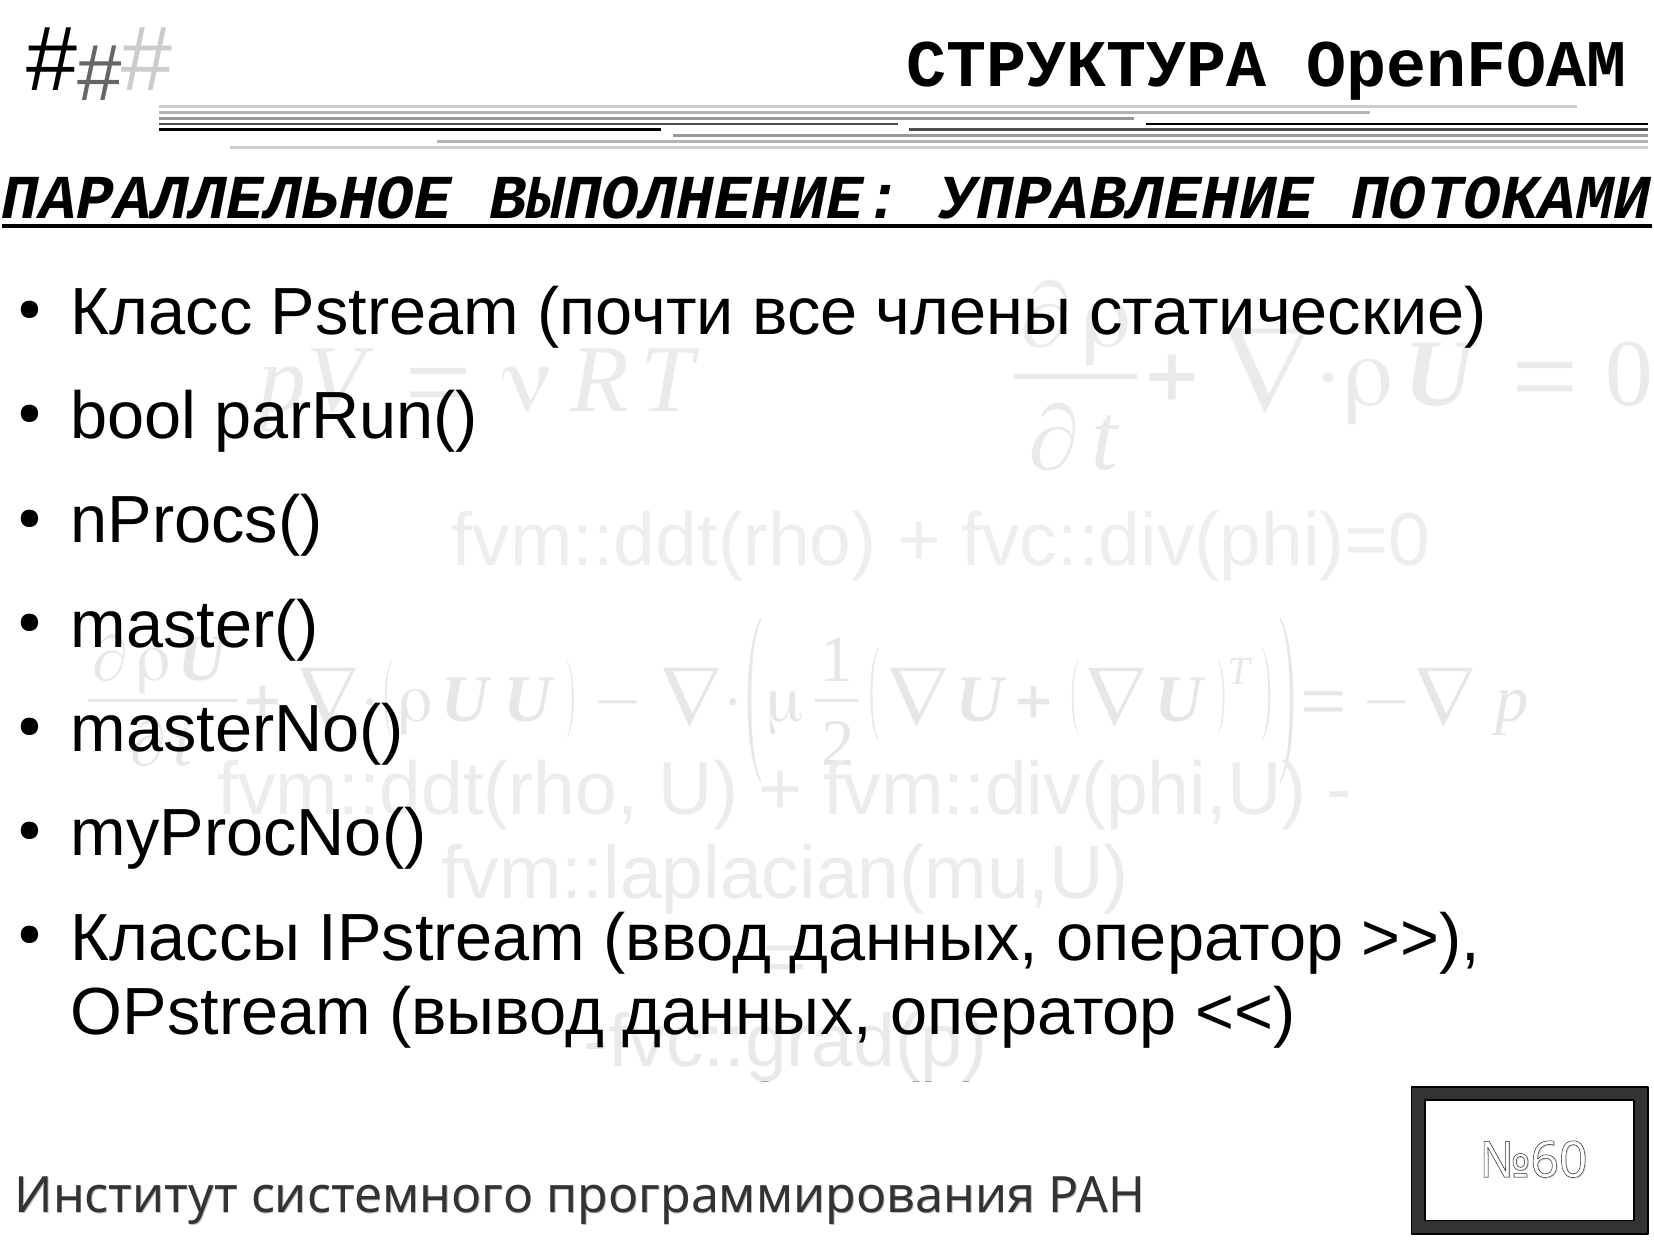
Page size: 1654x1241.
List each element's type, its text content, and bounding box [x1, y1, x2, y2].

list Класс Pstream (почти все члены статические) bool parRun() nProcs() master() masterNo() myProcNo() Классы IPstream (ввод данных, оператор >>), OPstream (вывод данных, оператор <<) [0, 274, 1654, 1093]
title ПАРАЛЛЕЛЬНОЕ ВЫПОЛНЕНИЕ: УПРАВЛЕНИЕ ПОТОКАМИ [0, 147, 1654, 257]
